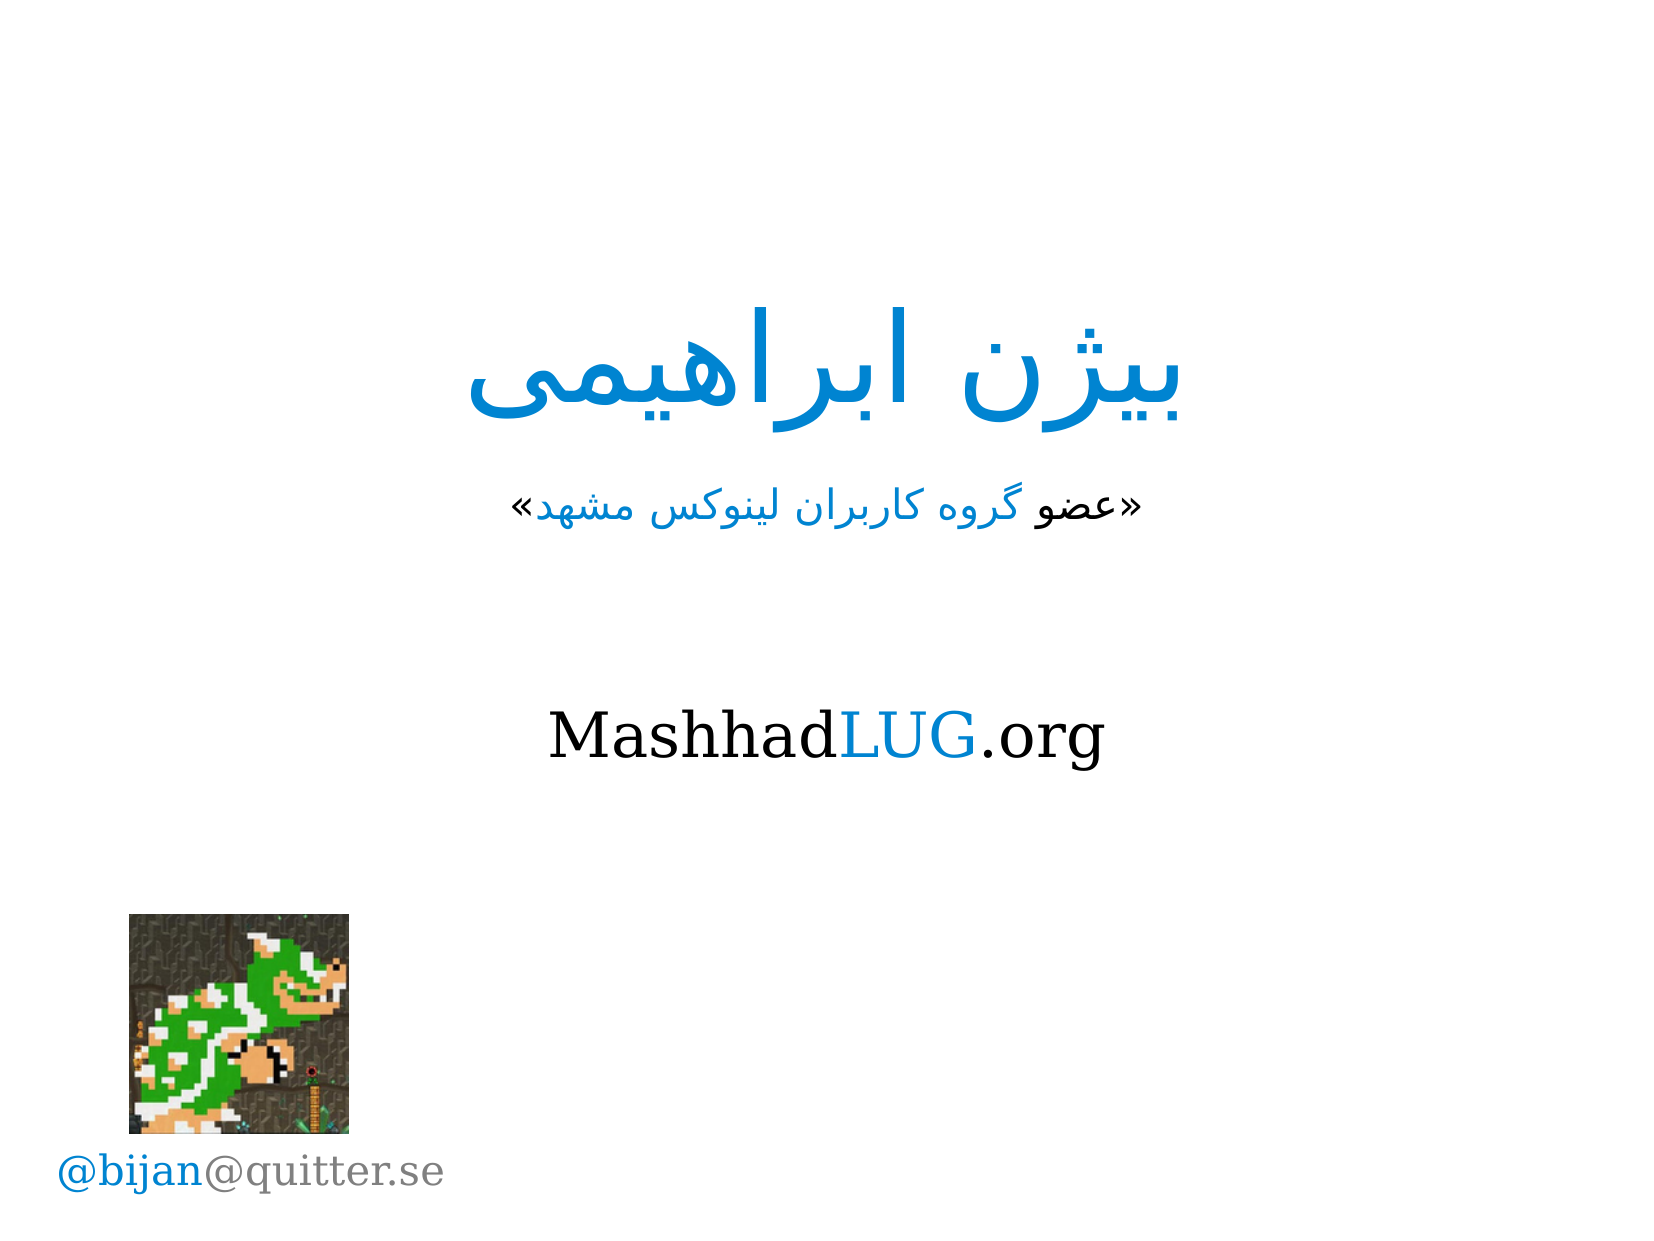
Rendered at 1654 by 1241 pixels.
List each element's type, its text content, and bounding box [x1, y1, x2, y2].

text_box @bijan@quitter.se [18, 1141, 484, 1200]
text_box بیژن ابراهیمی «عضو گروه کاربران لینوکس مشهد» MashhadLUG.org [82, 49, 1571, 1010]
picture [129, 914, 349, 1134]
